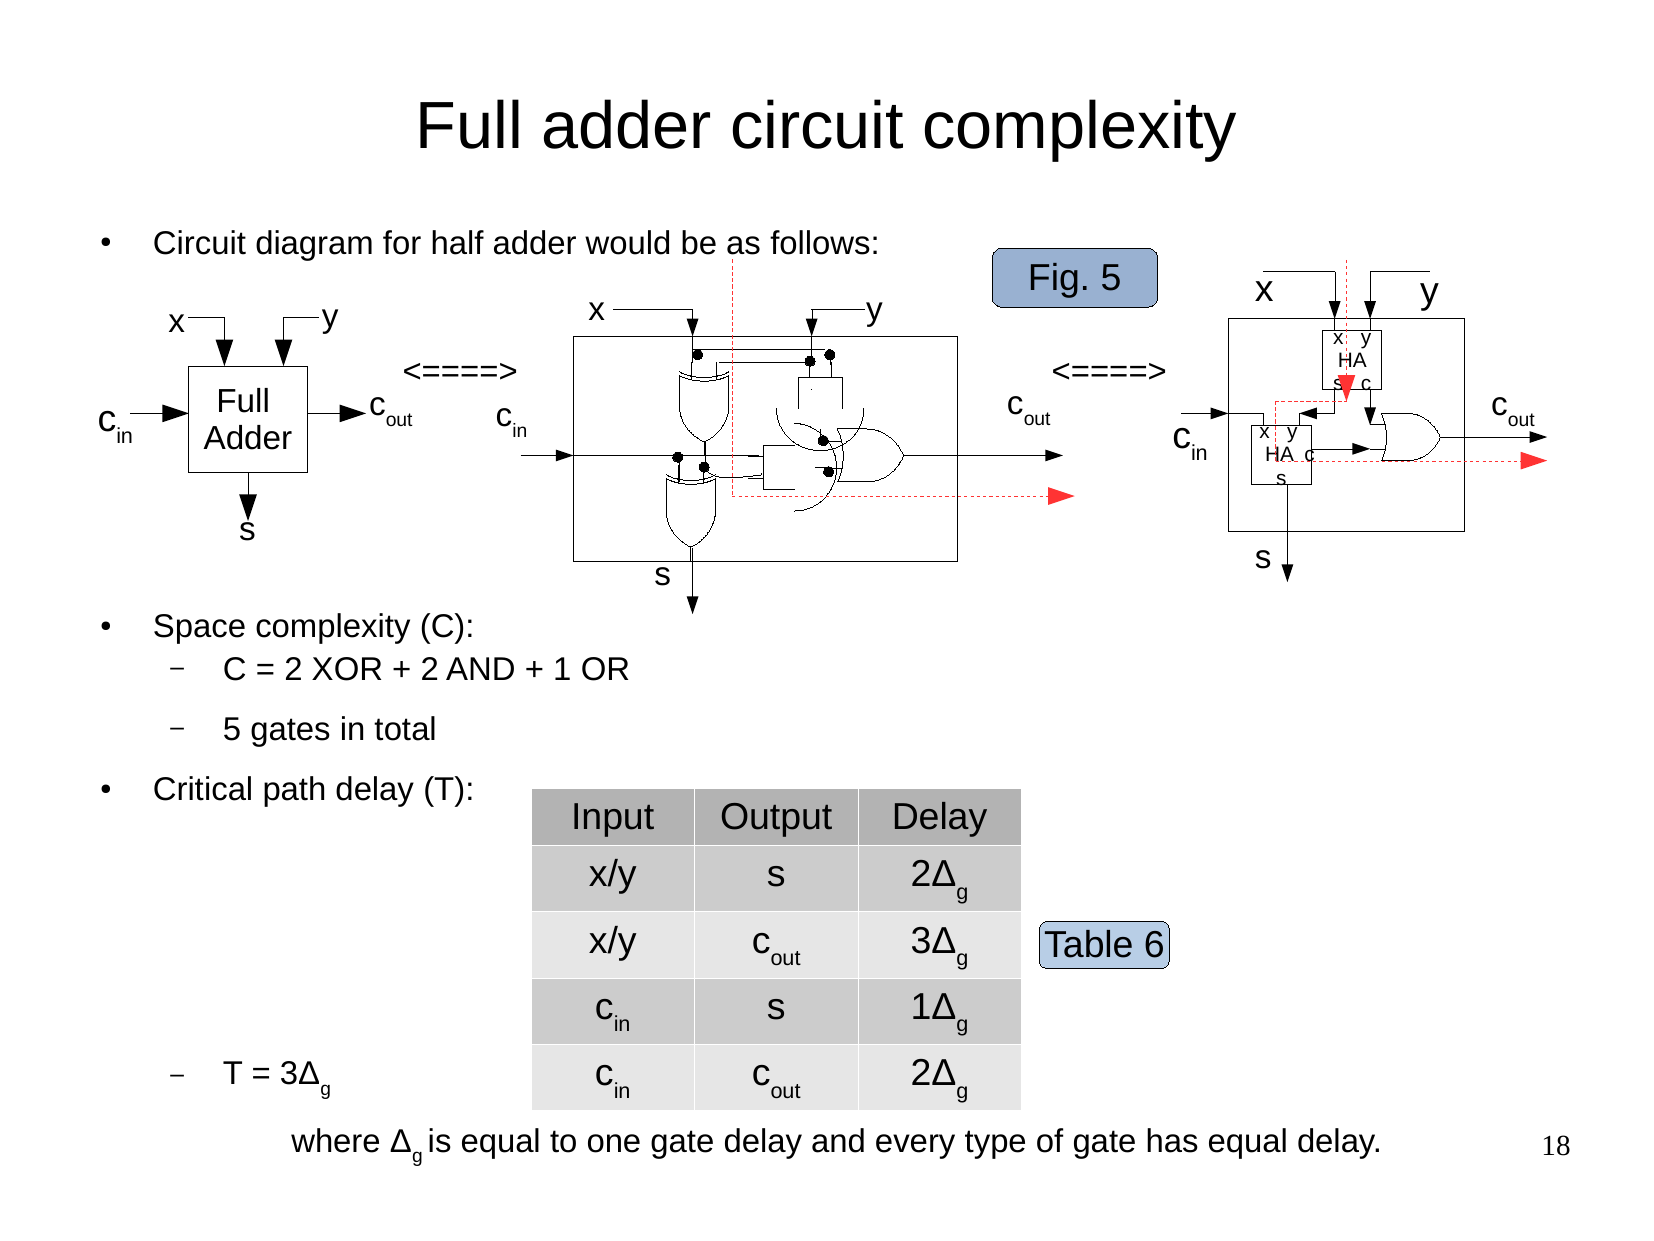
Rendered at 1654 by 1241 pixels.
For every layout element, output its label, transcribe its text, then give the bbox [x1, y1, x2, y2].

table_cell 2Δg [859, 846, 1021, 911]
text_box cin [82, 389, 166, 456]
text_box Full Adder [188, 366, 308, 473]
text_box cout [992, 376, 1075, 438]
text_box x y HA s c [1322, 330, 1382, 390]
table_cell x/y [532, 912, 694, 978]
table_cell cin [532, 979, 694, 1044]
text_box [1288, 318, 1465, 532]
text_box [1335, 318, 1370, 330]
list Circuit diagram for half adder would be as follows: <====> <====> Space complexity (C): C = 2 XOR + 2 AND + 1 OR 5 gates in total Critical path delay (T): T = 3Δg where Δg is equal to one gate delay and every type of gate has equal delay. [82, 224, 1571, 1170]
text_box [1228, 414, 1287, 532]
table_cell x/y [532, 846, 694, 911]
table_cell s [695, 979, 858, 1044]
table_cell 3Δg [859, 912, 1021, 978]
table_header Input [532, 789, 694, 845]
text_box s [1240, 531, 1300, 584]
text_box cin [1157, 406, 1229, 473]
table_cell 2Δg [859, 1045, 1021, 1110]
text_box cout [354, 377, 449, 439]
text_box cin [480, 389, 574, 469]
text_box x [1240, 259, 1288, 317]
text_box s [639, 548, 680, 607]
title Full adder circuit complexity [82, 49, 1571, 201]
table_cell cout [695, 1045, 858, 1110]
text_box [1228, 318, 1334, 425]
text_box s [224, 502, 272, 556]
table_cell cout [695, 912, 858, 978]
text_box x [573, 283, 627, 361]
text_box y [1405, 262, 1453, 319]
table_header Delay [859, 789, 1021, 845]
table_header Output [695, 789, 858, 845]
text_box x [153, 295, 201, 348]
table_cell s [695, 846, 858, 911]
text_box x y HA c s [1251, 425, 1312, 485]
table_cell cin [532, 1045, 694, 1110]
text_box cout [1476, 377, 1560, 439]
text_box y [851, 283, 905, 343]
table_cell 1Δg [859, 979, 1021, 1044]
text_box Table 6 [1039, 921, 1170, 969]
text_box Fig. 5 [992, 248, 1158, 308]
text_box [573, 336, 958, 562]
text_box y [307, 290, 378, 343]
